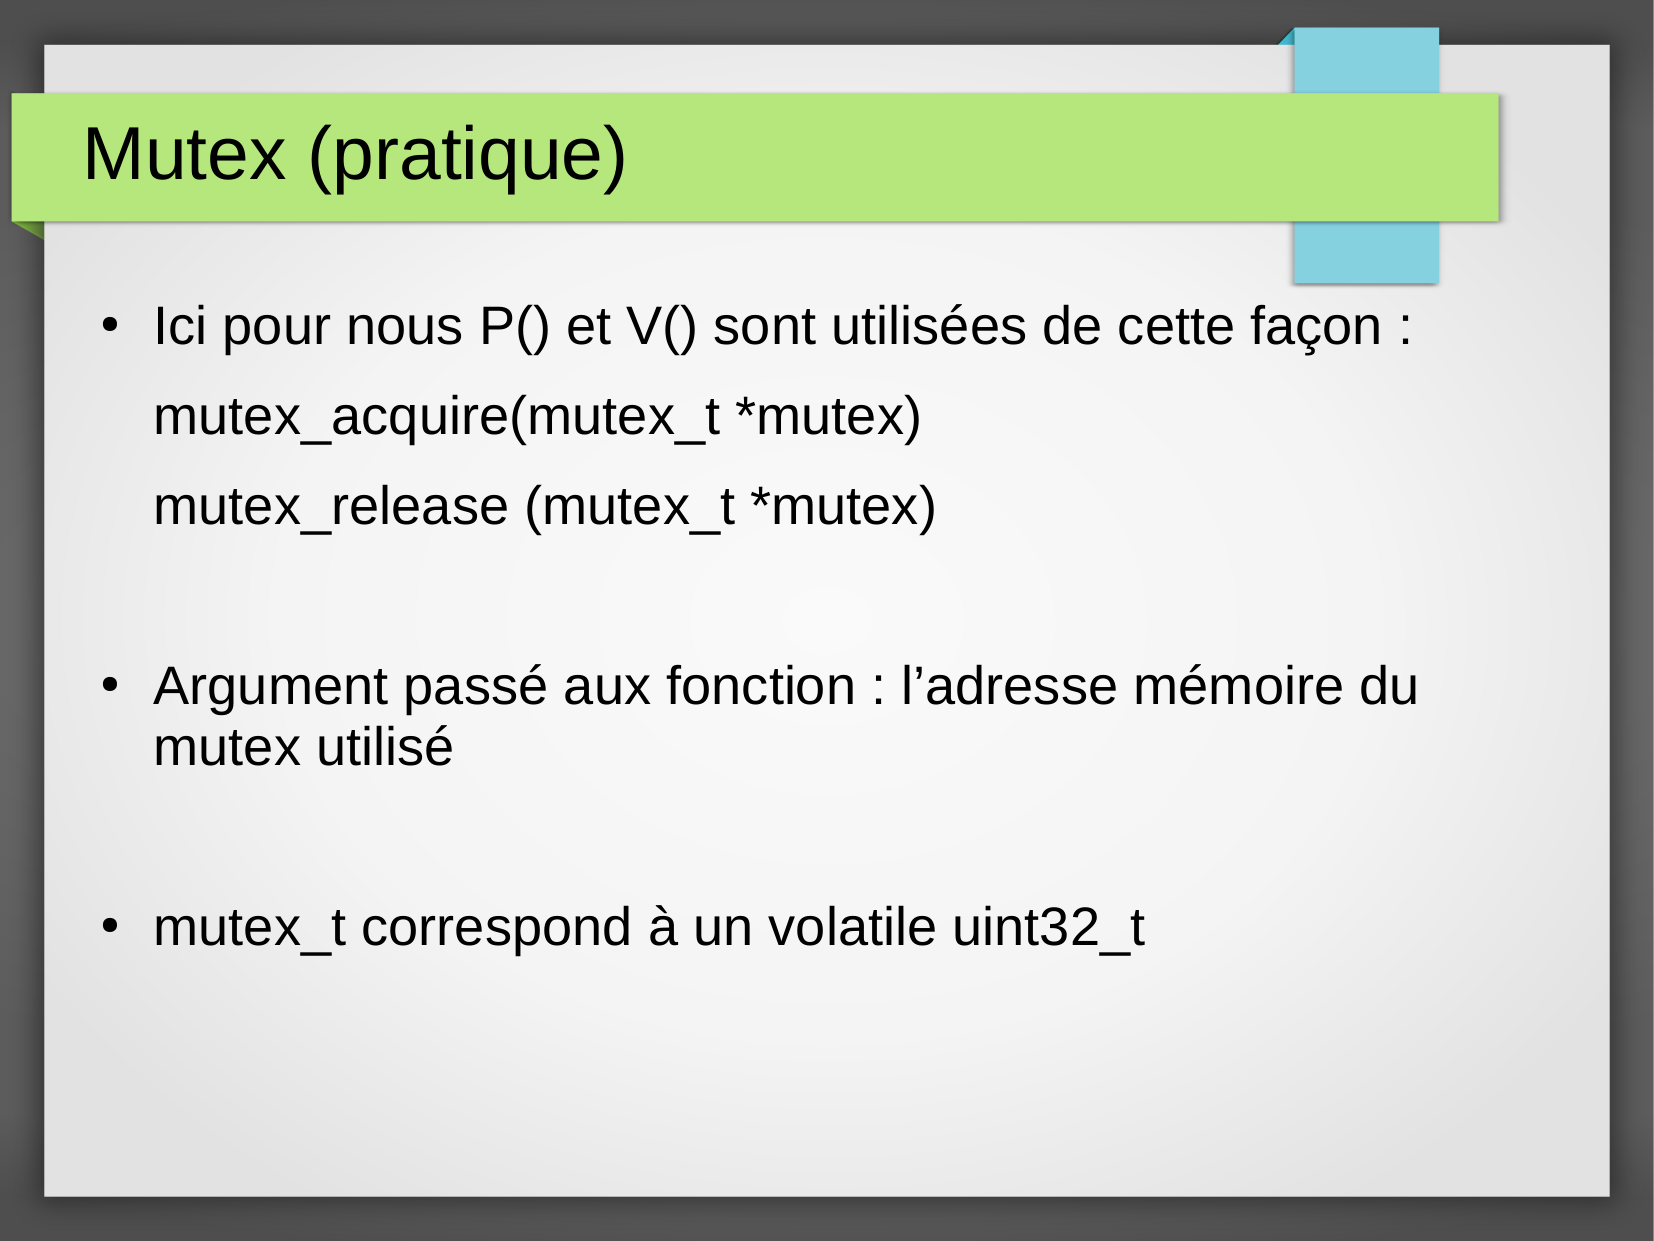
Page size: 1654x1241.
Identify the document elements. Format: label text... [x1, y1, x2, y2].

list Ici pour nous P() et V() sont utilisées de cette façon : mutex_acquire(mutex_t *mutex) mutex_release (mutex_t *mutex) Argument passé aux fonction : l’adresse mémoire du mutex utilisé mutex_t correspond à un volatile uint32_t [82, 295, 1571, 1015]
picture [0, 0, 1654, 1241]
title Mutex (pratique) [82, 94, 1264, 213]
